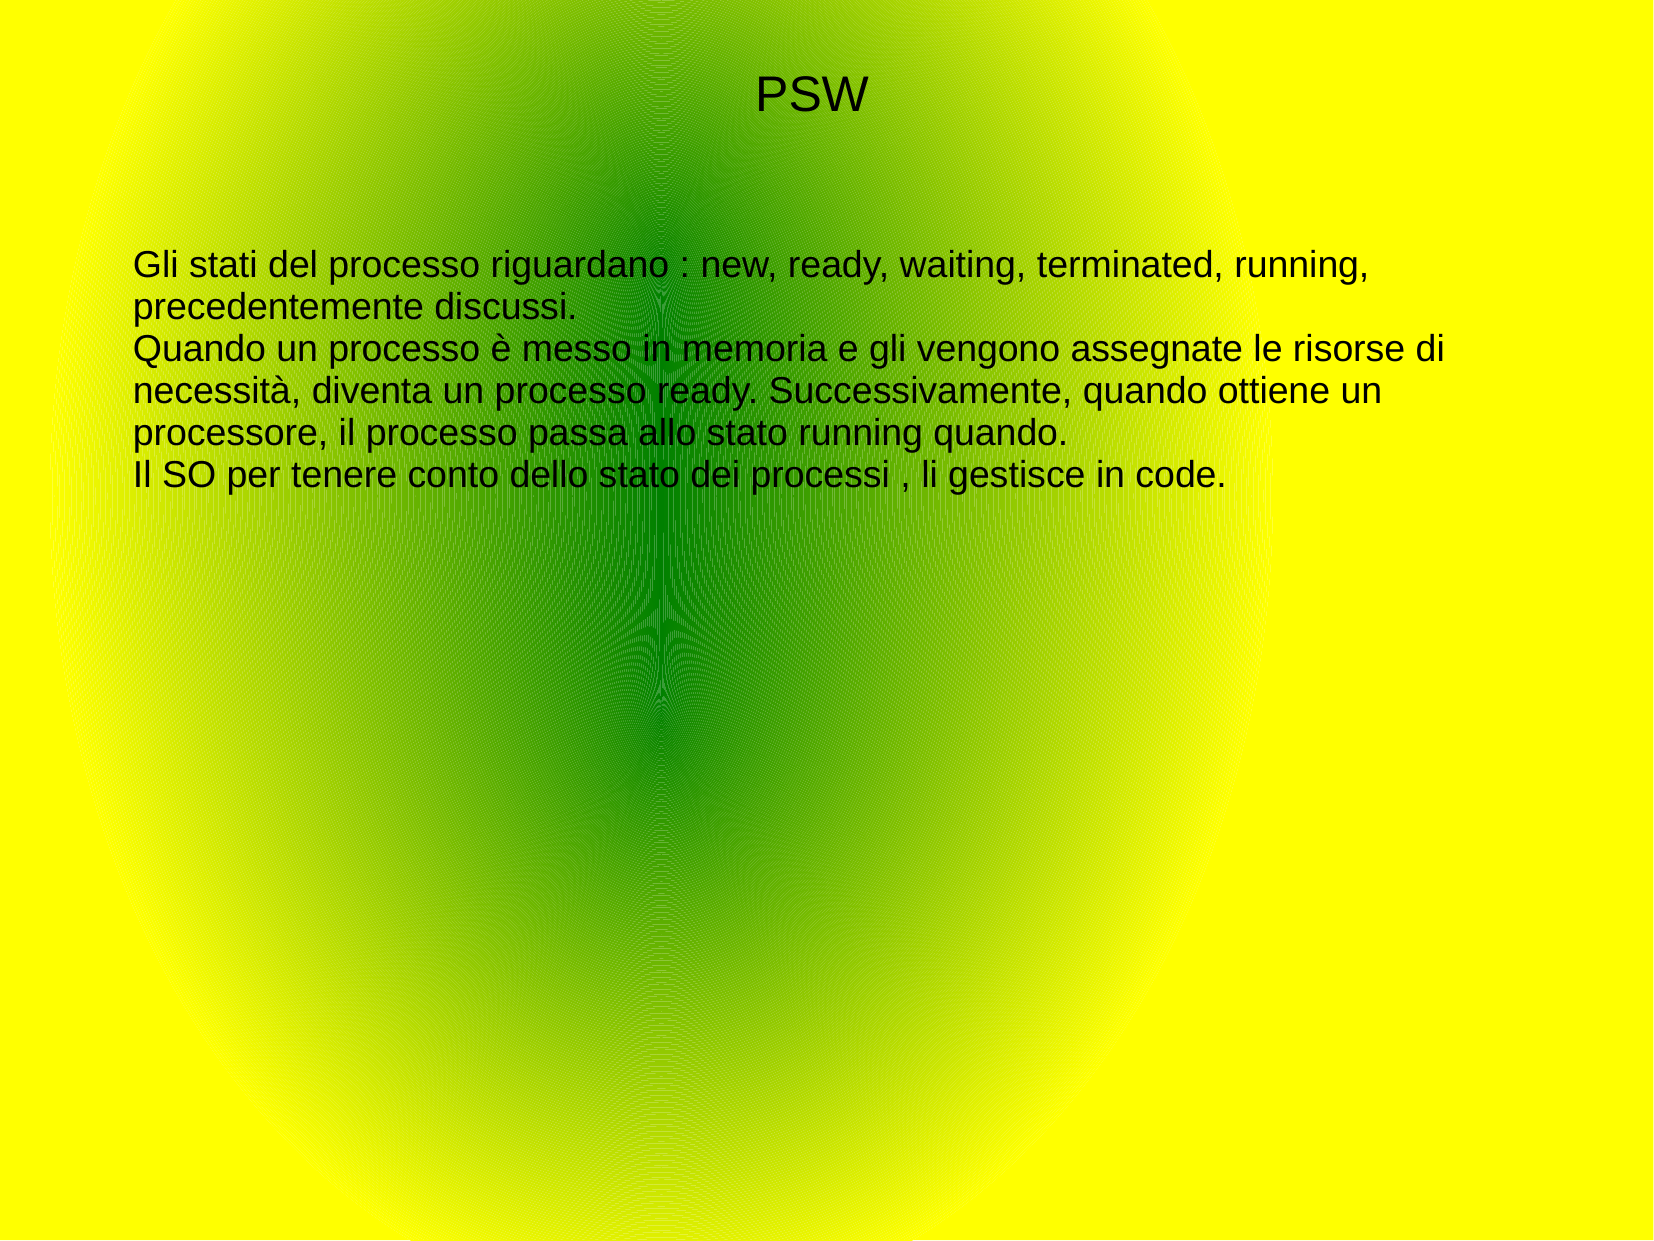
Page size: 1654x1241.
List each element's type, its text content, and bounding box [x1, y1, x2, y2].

text_box PSW [531, 58, 1093, 69]
text_box Gli stati del processo riguardano : new, ready, waiting, terminated, running, precedentemente discussi. Quando un processo è messo in memoria e gli vengono assegnate le risorse di necessità, diventa un processo ready. Successivamente, quando ottiene un processore, il processo passa allo stato running quando. Il SO per tenere conto dello stato dei processi , li gestisce in code. [118, 236, 1566, 284]
